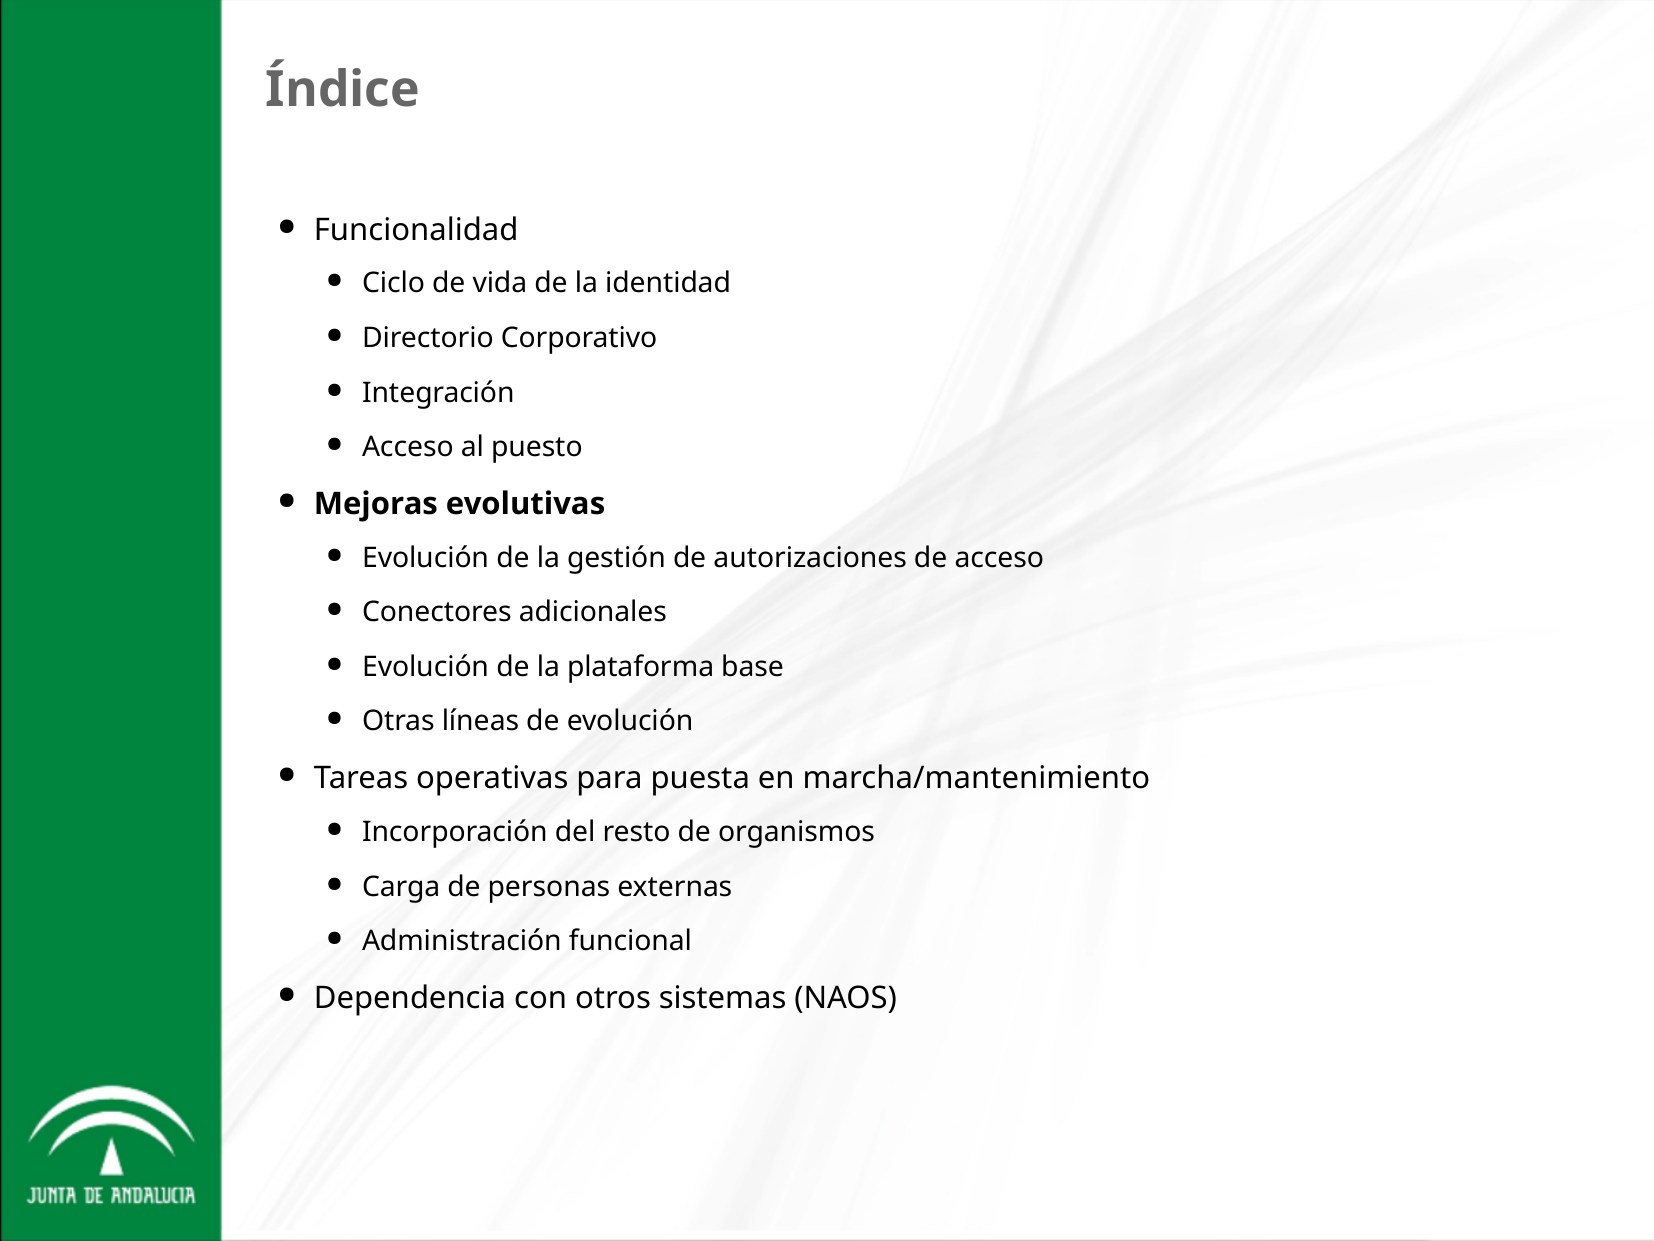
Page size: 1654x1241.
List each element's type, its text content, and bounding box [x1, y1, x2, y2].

picture [0, 0, 1654, 1241]
title Índice [265, 37, 1571, 136]
list Funcionalidad Ciclo de vida de la identidad Directorio Corporativo Integración Acceso al puesto Mejoras evolutivas Evolución de la gestión de autorizaciones de acceso Conectores adicionales Evolución de la plataforma base Otras líneas de evolución Tareas operativas para puesta en marcha/mantenimiento Incorporación del resto de organismos Carga de personas externas Administración funcional Dependencia con otros sistemas (NAOS) [265, 206, 1571, 1026]
